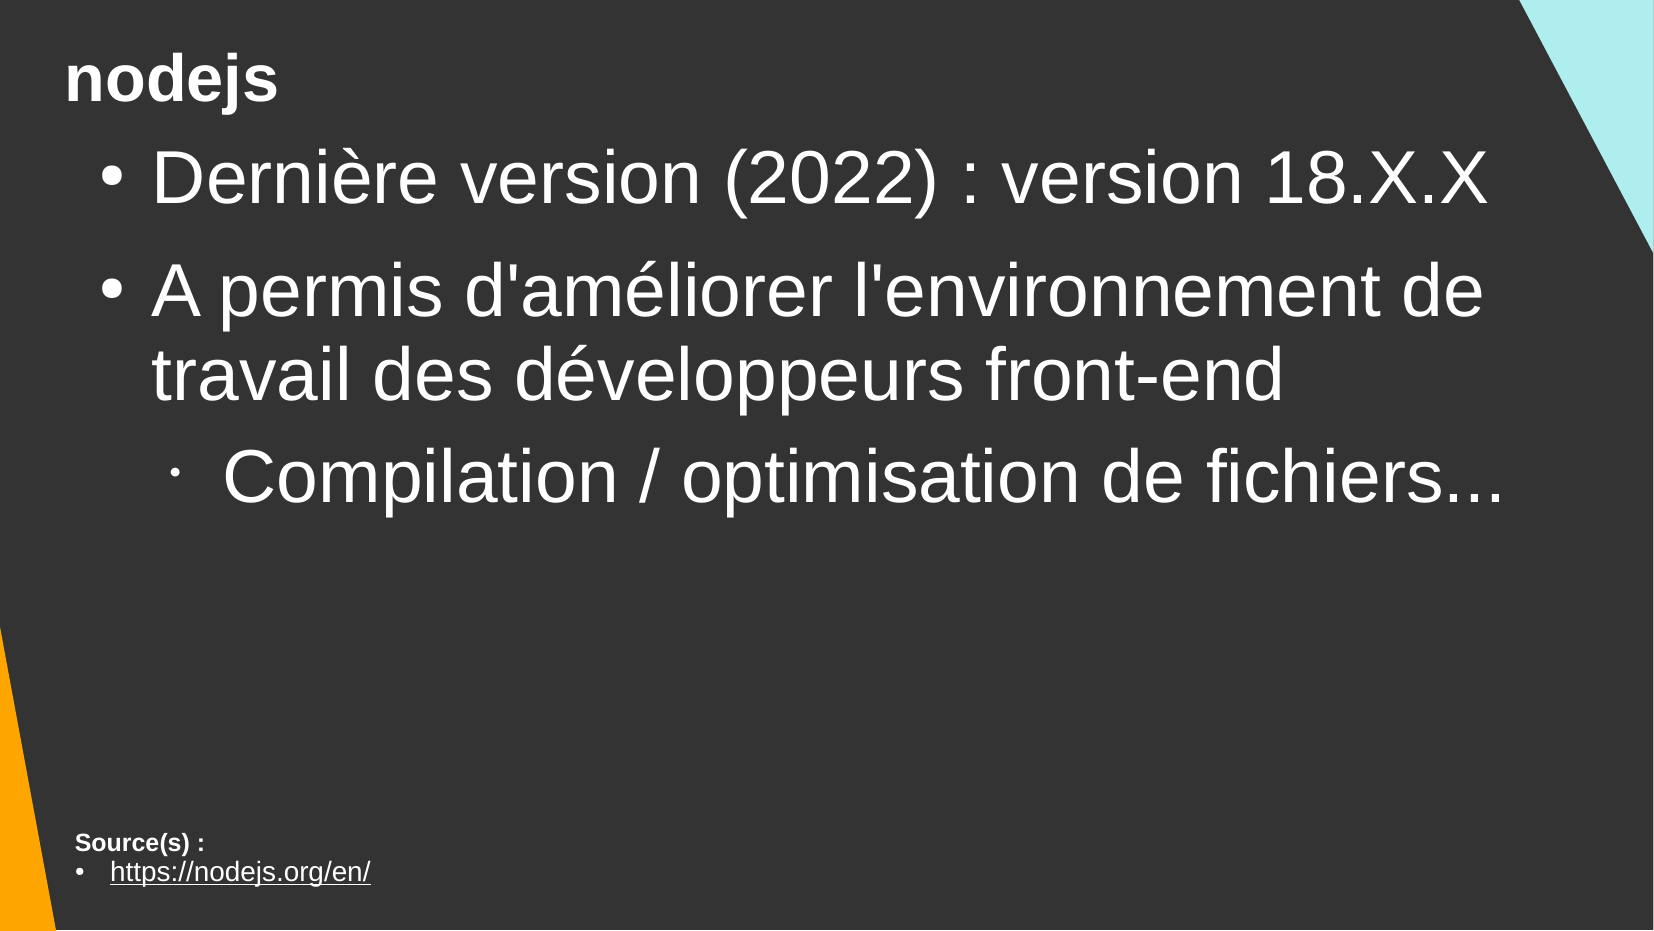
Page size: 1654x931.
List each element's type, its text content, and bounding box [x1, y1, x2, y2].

title nodejs [64, 40, 1635, 119]
text_box [0, 626, 57, 931]
list Dernière version (2022) : version 18.X.X A permis d'améliorer l'environnement de travail des développeurs front-end Compilation / optimisation de fichiers... [80, 135, 1620, 745]
text_box Source(s) : https://nodejs.org/en/ [60, 821, 709, 906]
text_box [1519, 0, 1654, 255]
